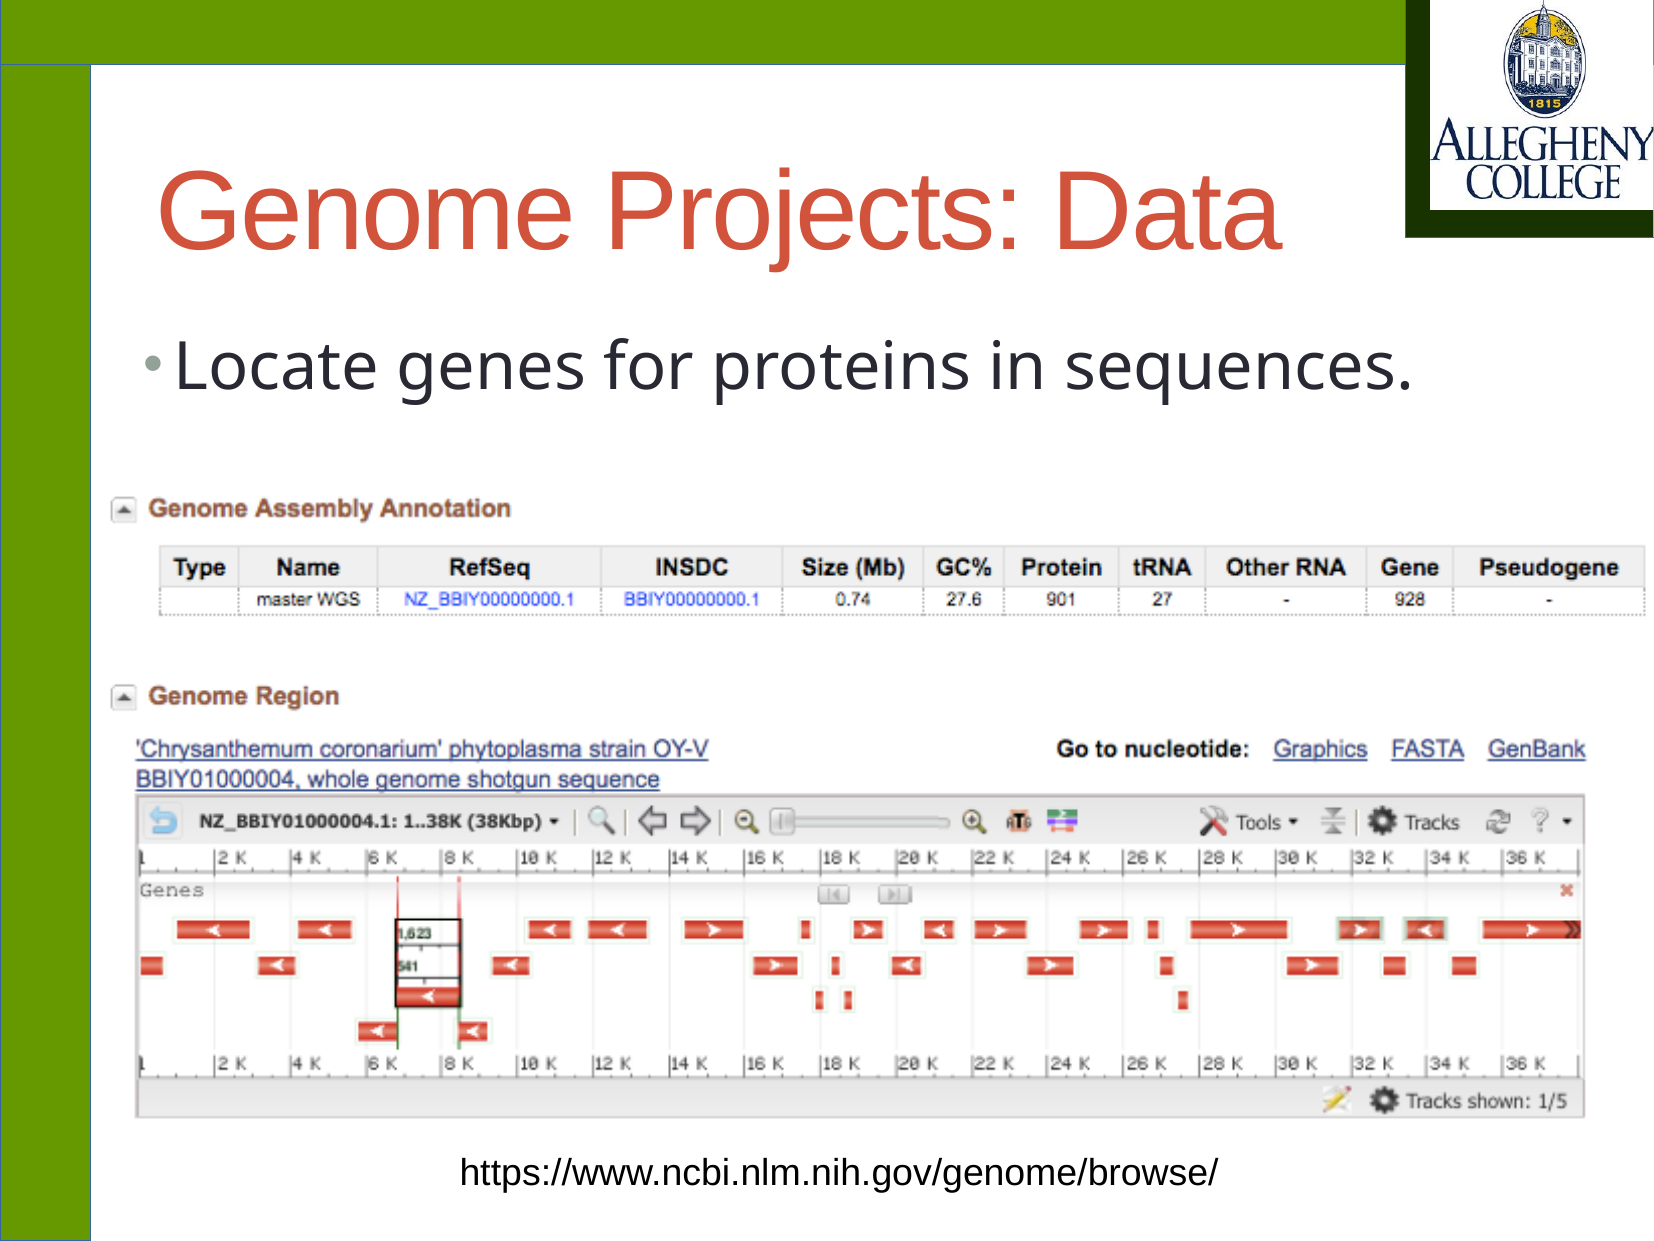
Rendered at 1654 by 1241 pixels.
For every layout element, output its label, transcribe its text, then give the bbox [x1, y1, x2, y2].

picture [91, 465, 1654, 1149]
text_box https://www.ncbi.nlm.nih.gov/genome/browse/ [444, 1144, 1315, 1241]
title Genome Projects: Data [140, 123, 1490, 286]
picture [1430, 0, 1654, 210]
text_box [1490, 210, 1654, 238]
text_box [0, 0, 1430, 1241]
list Locate genes for proteins in sequences. [128, 315, 1479, 684]
